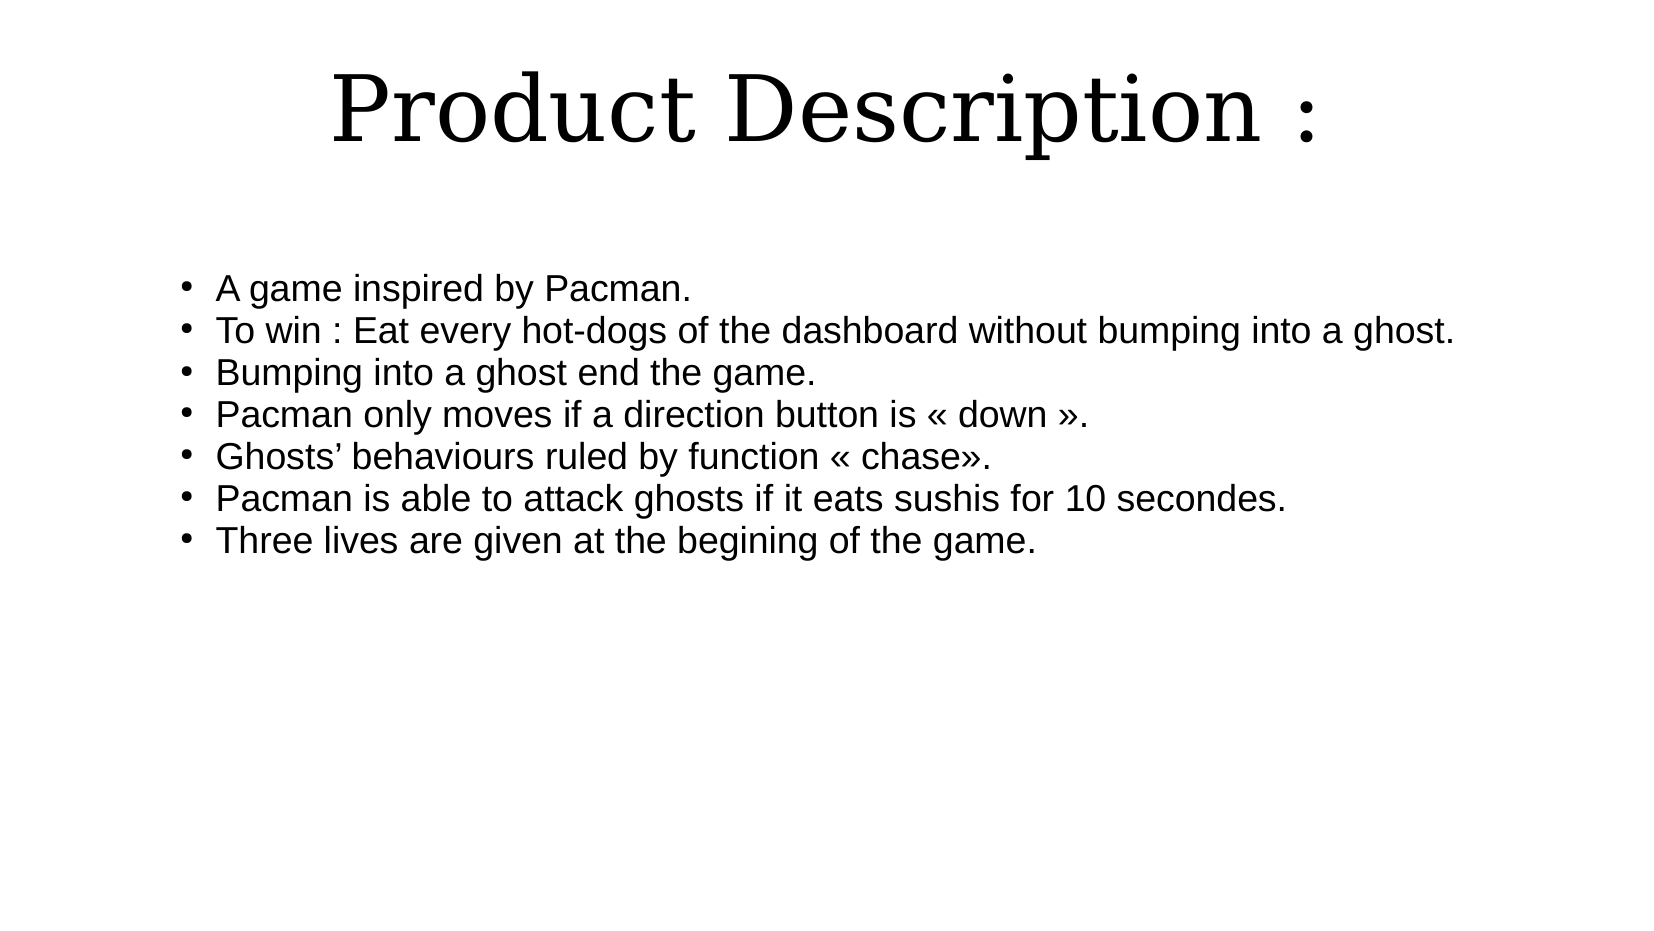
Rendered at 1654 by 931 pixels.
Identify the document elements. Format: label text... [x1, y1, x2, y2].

text_box A game inspired by Pacman. To win : Eat every hot-dogs of the dashboard without bumping into a ghost. Bumping into a ghost end the game. Pacman only moves if a direction button is « down ». Ghosts’ behaviours ruled by function « chase». Pacman is able to attack ghosts if it eats sushis for 10 secondes. Three lives are given at the begining of the game. [165, 259, 1560, 611]
title Product Description : [82, 37, 1571, 193]
